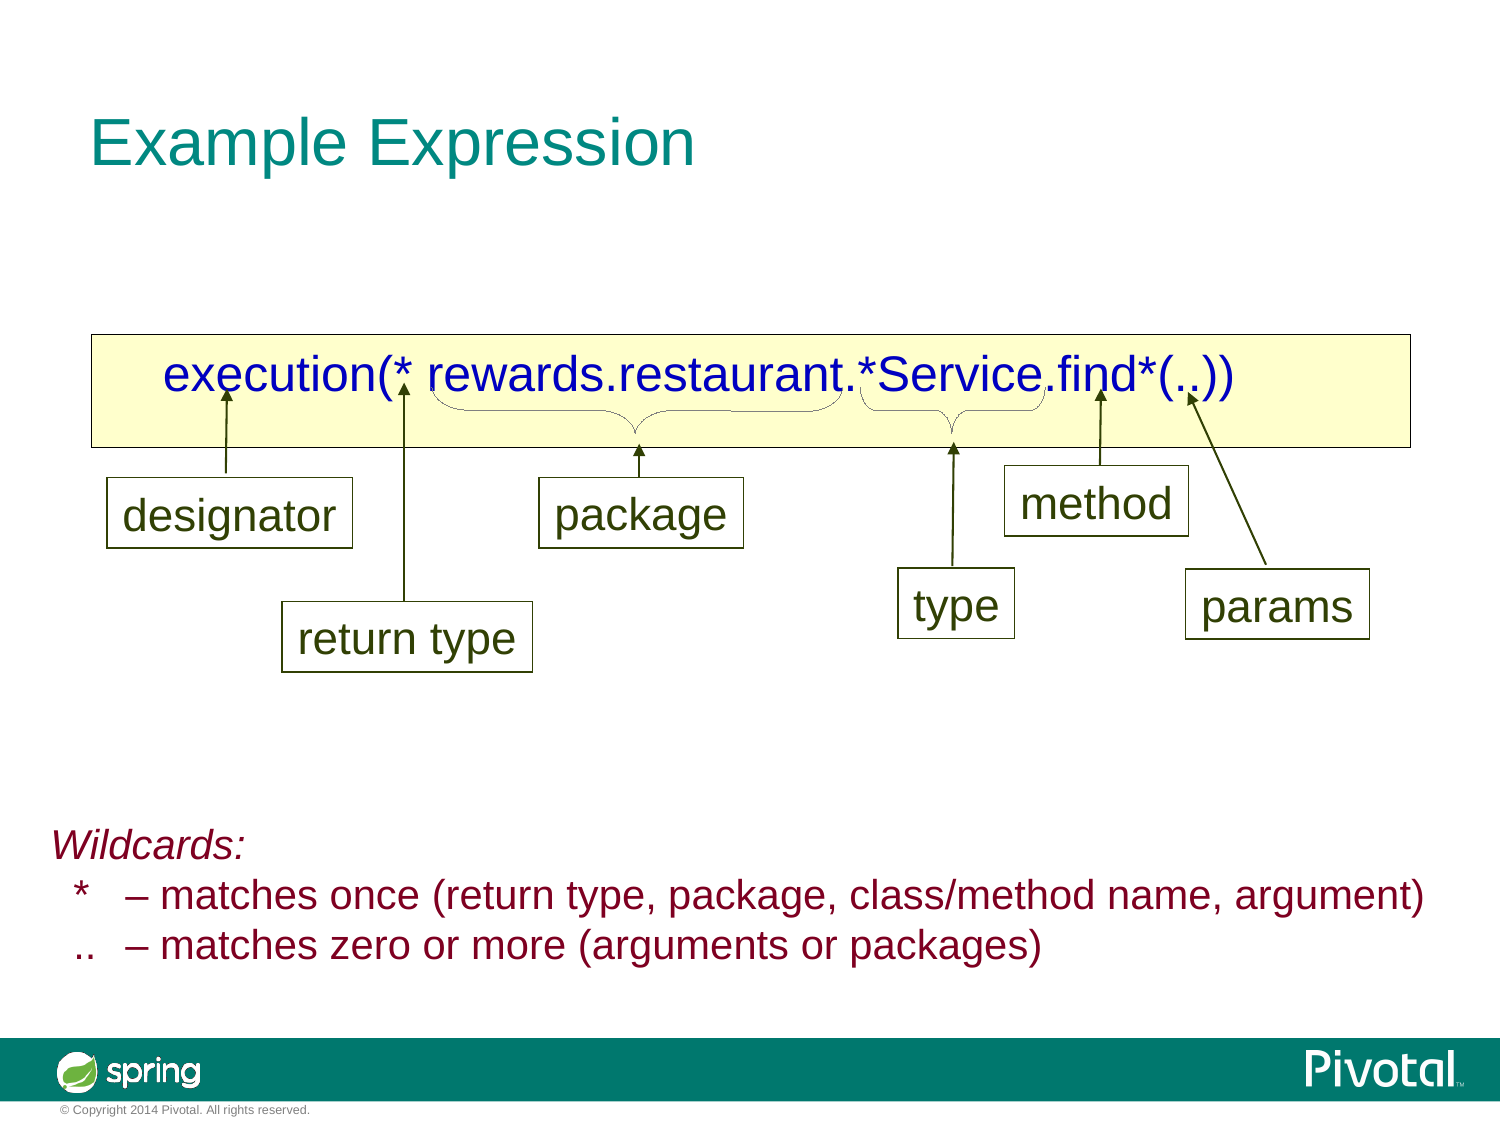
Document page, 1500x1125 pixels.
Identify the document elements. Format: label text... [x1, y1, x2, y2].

text_box return type [281, 601, 533, 672]
text_box type [898, 567, 1015, 639]
text_box params [1185, 568, 1370, 640]
picture [32, 1041, 210, 1103]
text_box method [1004, 465, 1189, 537]
picture [1306, 1050, 1464, 1087]
text_box designator [107, 477, 353, 548]
text_box Wildcards: * – matches once (return type, package, class/method name, argument) .. – matches zero or more (arguments or packages) [35, 810, 1465, 991]
text_box package [538, 477, 744, 548]
title Example Expression [75, 45, 1426, 233]
list execution(* rewards.restaurant.*Service.find*(..)) [91, 334, 1411, 448]
